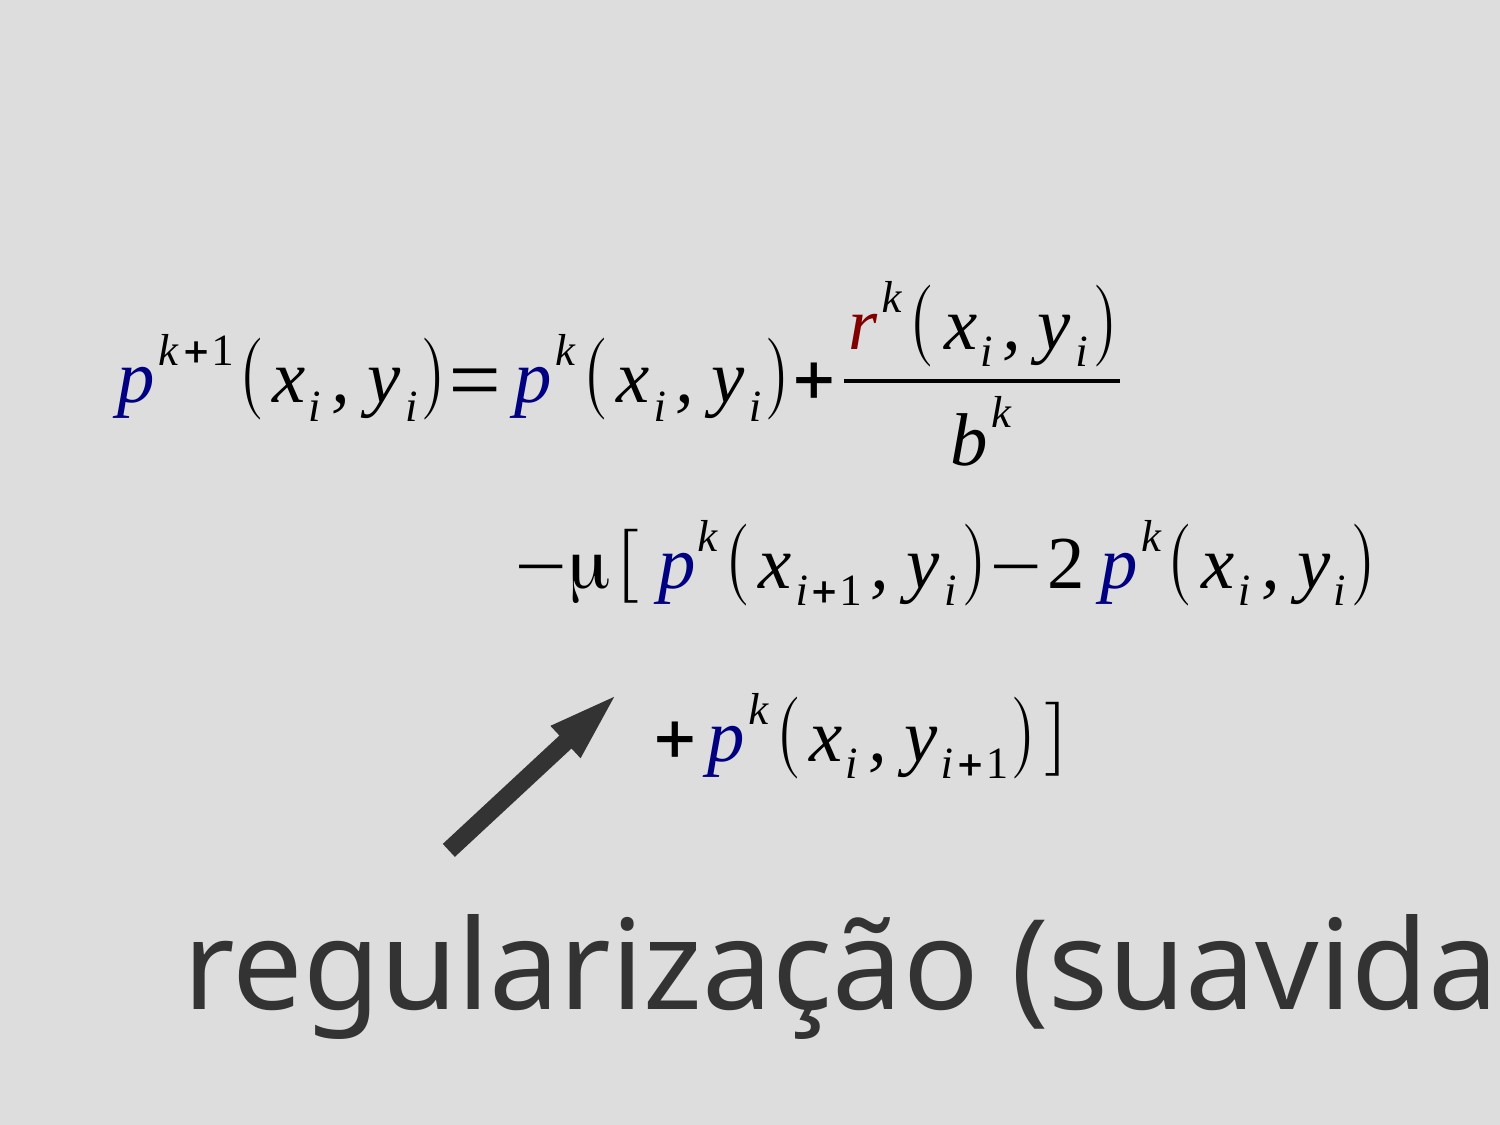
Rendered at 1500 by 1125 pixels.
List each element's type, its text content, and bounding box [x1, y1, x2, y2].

chart [103, 271, 1129, 482]
text_box regularização (suavidade) [169, 867, 1187, 1028]
chart [646, 683, 1070, 789]
chart [505, 510, 1382, 616]
